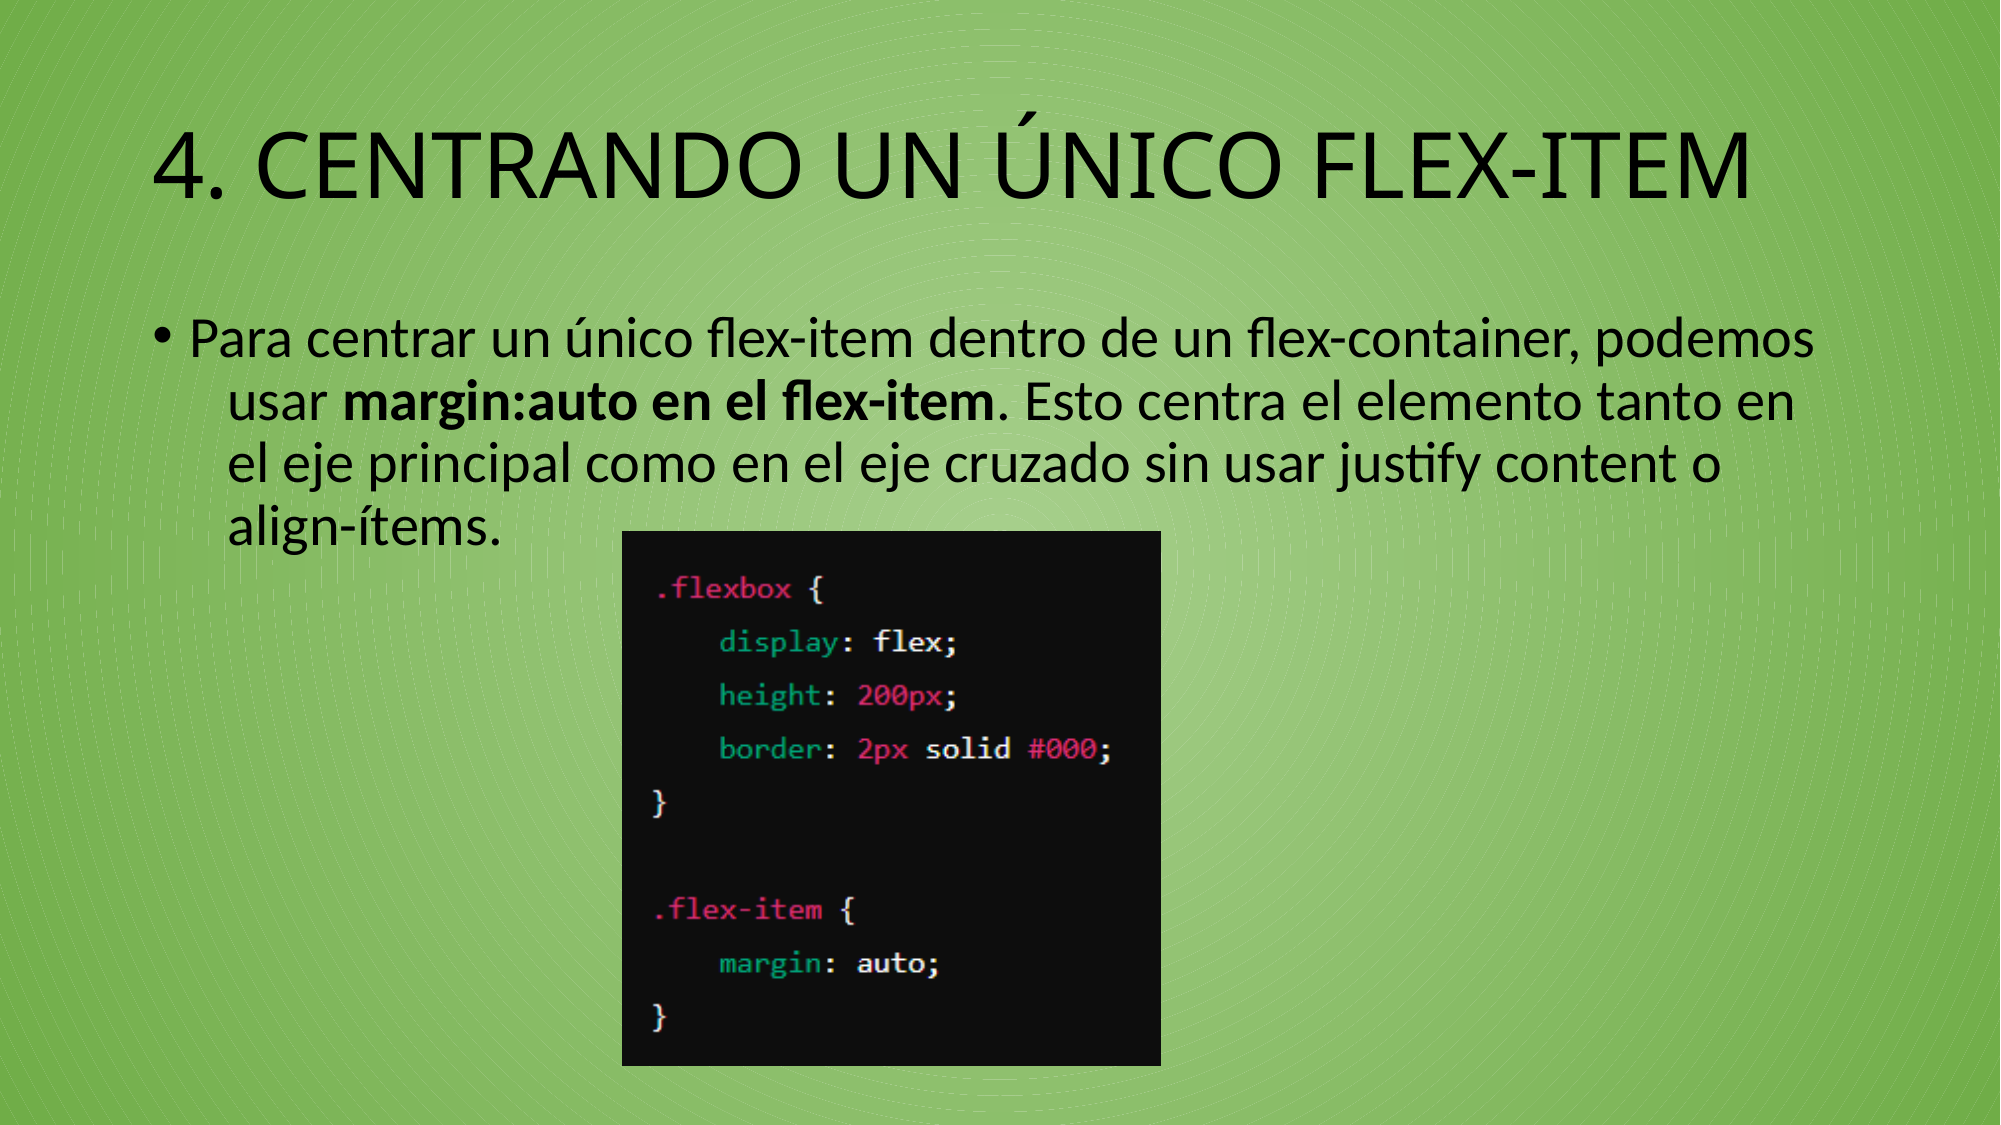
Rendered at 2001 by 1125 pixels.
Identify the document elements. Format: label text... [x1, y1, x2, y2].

picture [622, 531, 1161, 1066]
list Para centrar un único flex-item dentro de un flex-container, podemos usar margin:auto en el flex-item. Esto centra el elemento tanto en el eje principal como en el eje cruzado sin usar justify content o align-ítems. [137, 299, 1863, 1014]
title 4. CENTRANDO UN ÚNICO FLEX-ITEM [137, 59, 1863, 278]
